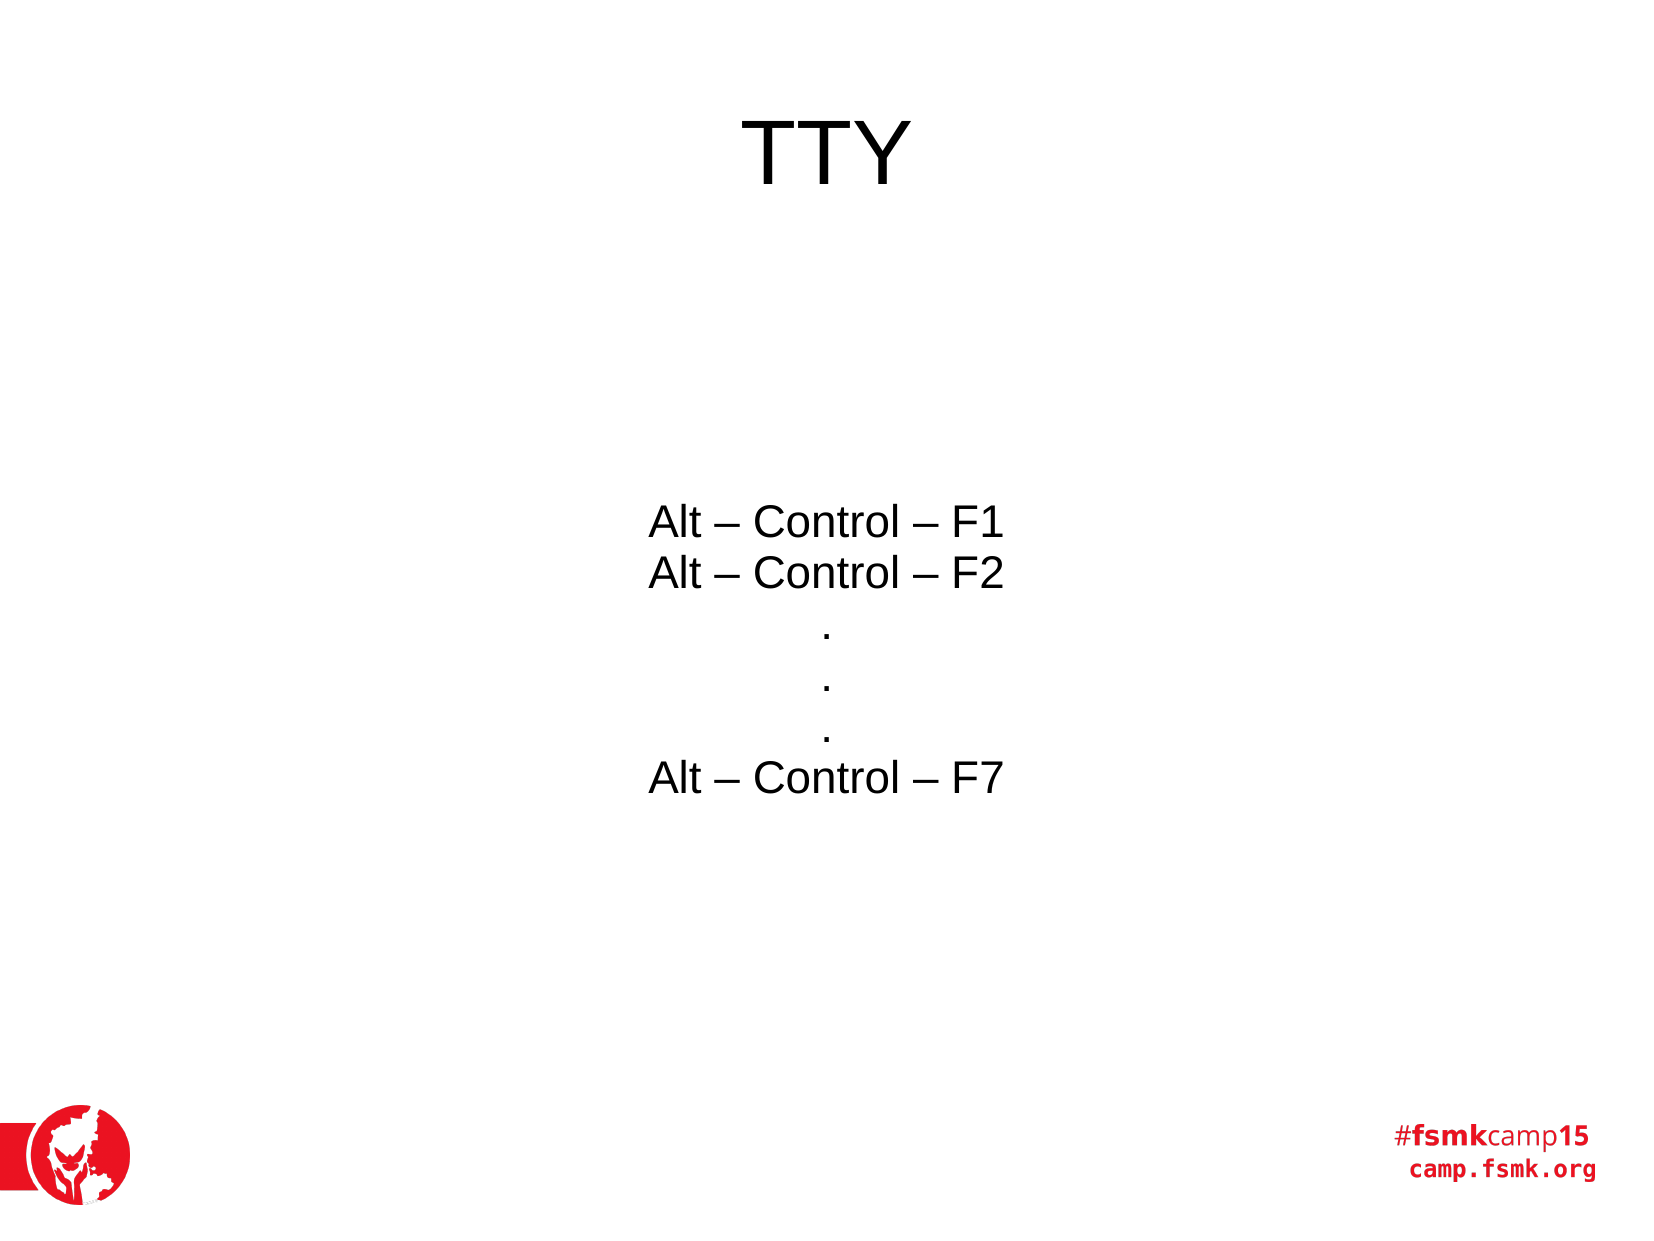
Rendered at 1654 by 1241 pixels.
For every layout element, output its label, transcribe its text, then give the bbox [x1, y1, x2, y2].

picture [1394, 1124, 1595, 1182]
picture [0, 1105, 130, 1205]
subtitle Alt – Control – F1 Alt – Control – F2 . . . Alt – Control – F7 [82, 243, 1571, 1057]
title TTY [82, 49, 1571, 243]
